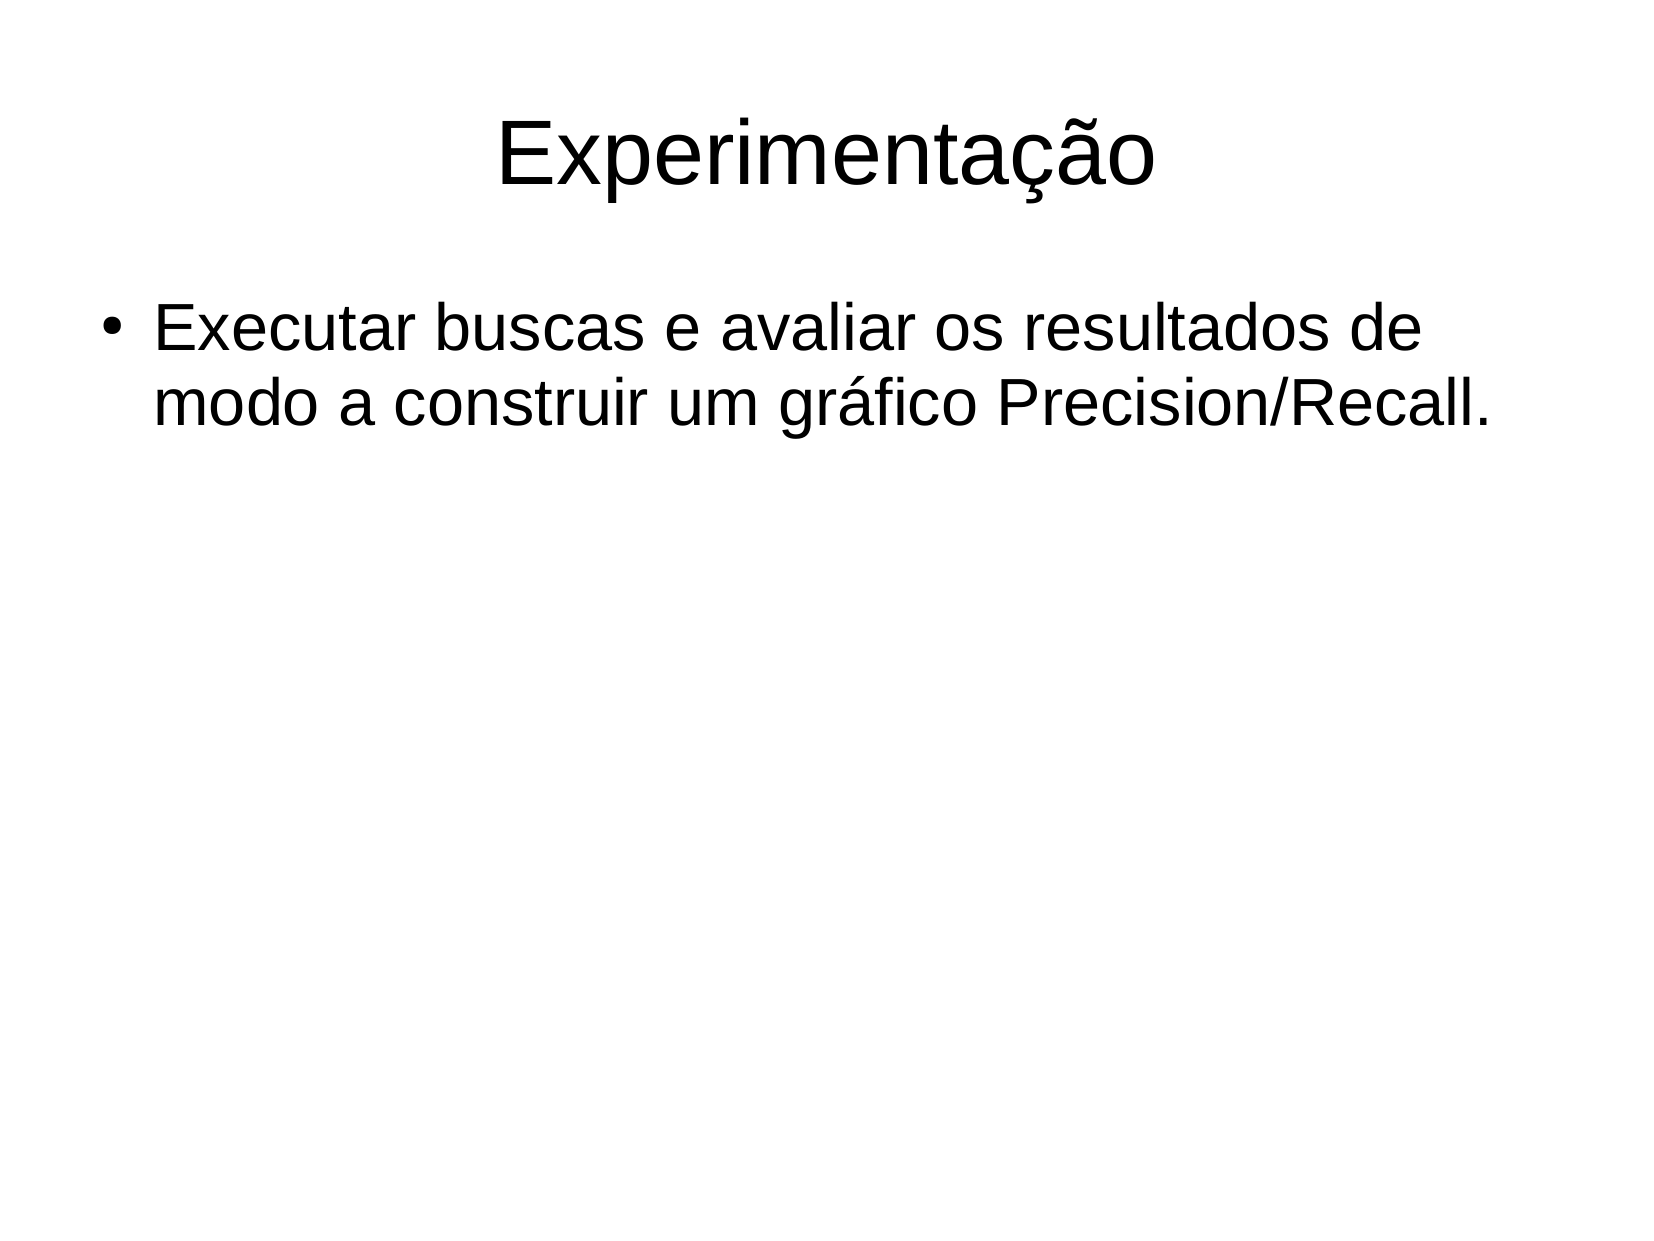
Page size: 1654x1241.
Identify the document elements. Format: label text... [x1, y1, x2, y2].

title Experimentação [82, 49, 1571, 257]
list Executar buscas e avaliar os resultados de modo a construir um gráfico Precision/Recall. [82, 290, 1538, 1010]
